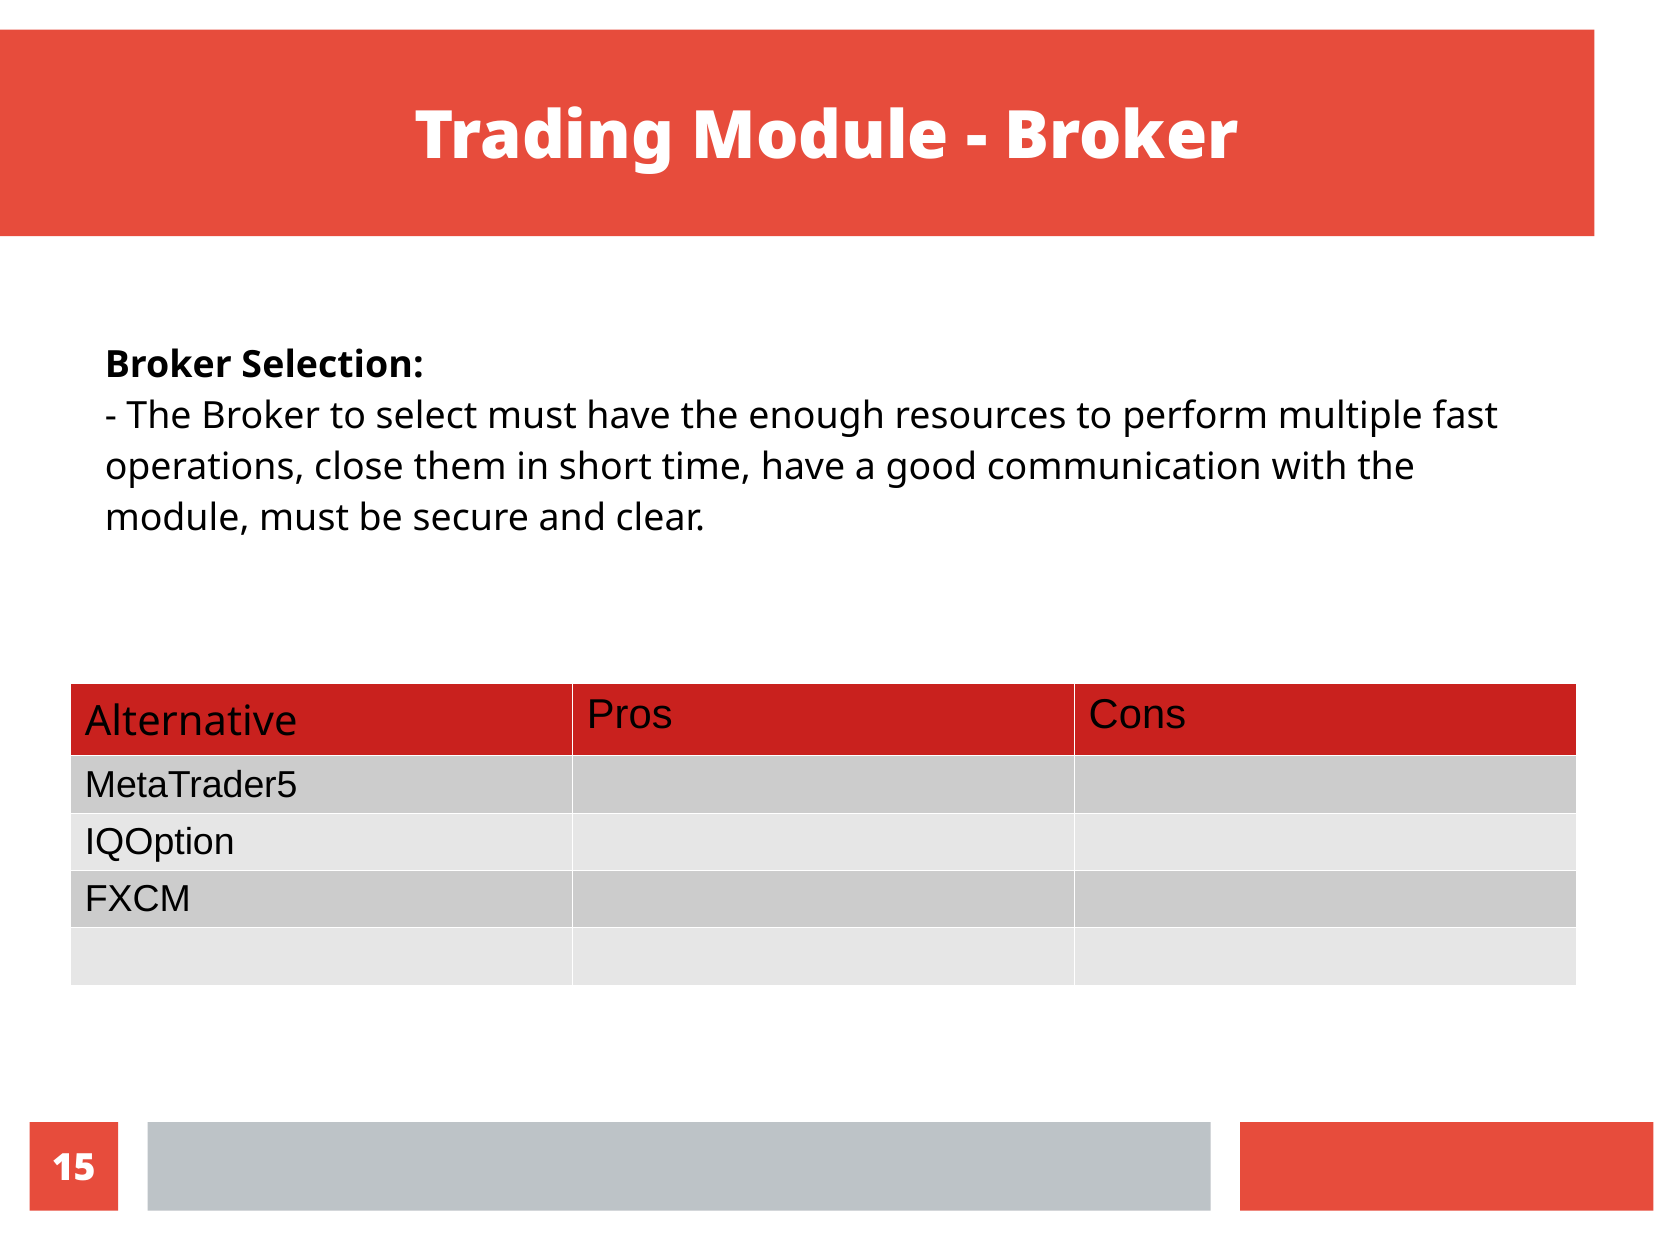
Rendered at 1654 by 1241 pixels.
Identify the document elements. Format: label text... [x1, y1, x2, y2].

table_cell [573, 871, 1074, 927]
table_header Cons [1075, 684, 1576, 755]
table_cell [1075, 928, 1576, 985]
title Trading Module - Broker [59, 59, 1595, 207]
table_cell [1075, 756, 1576, 813]
table_cell [573, 928, 1074, 985]
table_header Alternative [71, 684, 572, 755]
text_box Broker Selection: - The Broker to select must have the enough resources to perform multiple fast operations, close them in short time, have a good communication with the module, must be secure and clear. [90, 330, 1576, 607]
table_cell [71, 928, 572, 985]
table_header Pros [573, 684, 1074, 755]
table_cell IQOption [71, 814, 572, 870]
table_cell FXCM [71, 871, 572, 927]
table_cell [573, 814, 1074, 870]
table_cell [1075, 871, 1576, 927]
table_cell [573, 756, 1074, 813]
table_cell [1075, 814, 1576, 870]
table_cell MetaTrader5 [71, 756, 572, 813]
